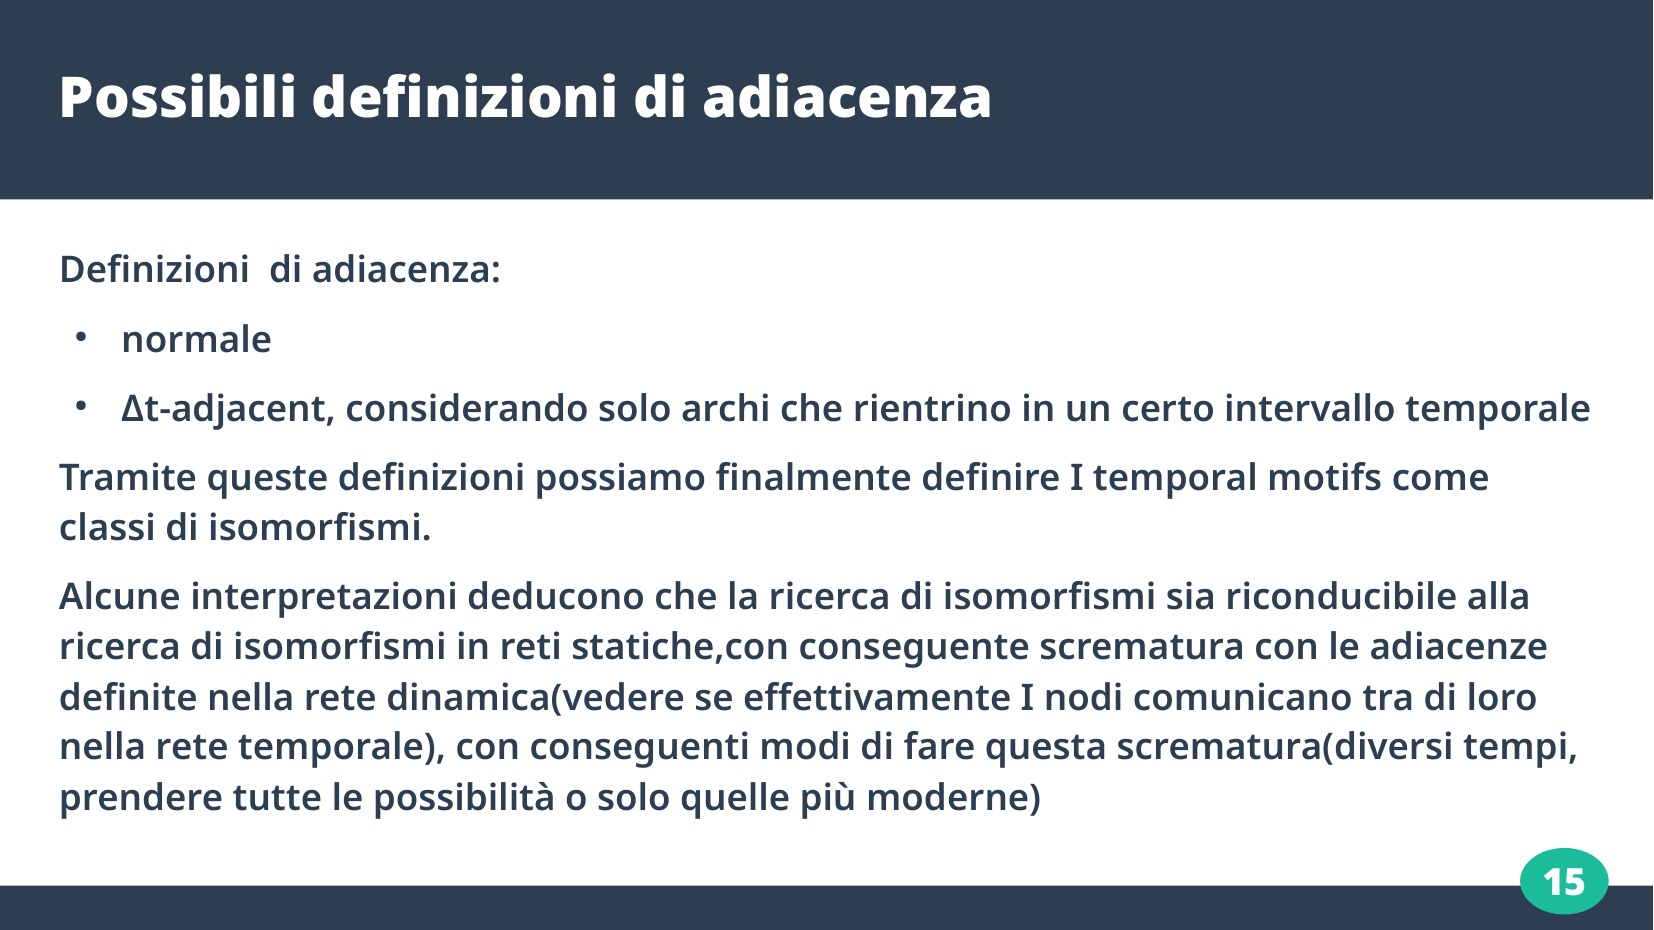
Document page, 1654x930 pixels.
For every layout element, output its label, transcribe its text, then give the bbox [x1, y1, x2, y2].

title Possibili definizioni di adiacenza [58, 36, 1594, 155]
list Definizioni di adiacenza: normale Δt-adjacent, considerando solo archi che rientrino in un certo intervallo temporale Tramite queste definizioni possiamo finalmente definire I temporal motifs come classi di isomorfismi. Alcune interpretazioni deducono che la ricerca di isomorfismi sia riconducibile alla ricerca di isomorfismi in reti statiche,con conseguente scrematura con le adiacenze definite nella rete dinamica(vedere se effettivamente I nodi comunicano tra di loro nella rete temporale), con conseguenti modi di fare questa scrematura(diversi tempi, prendere tutte le possibilità o solo quelle più moderne) [58, 243, 1594, 864]
